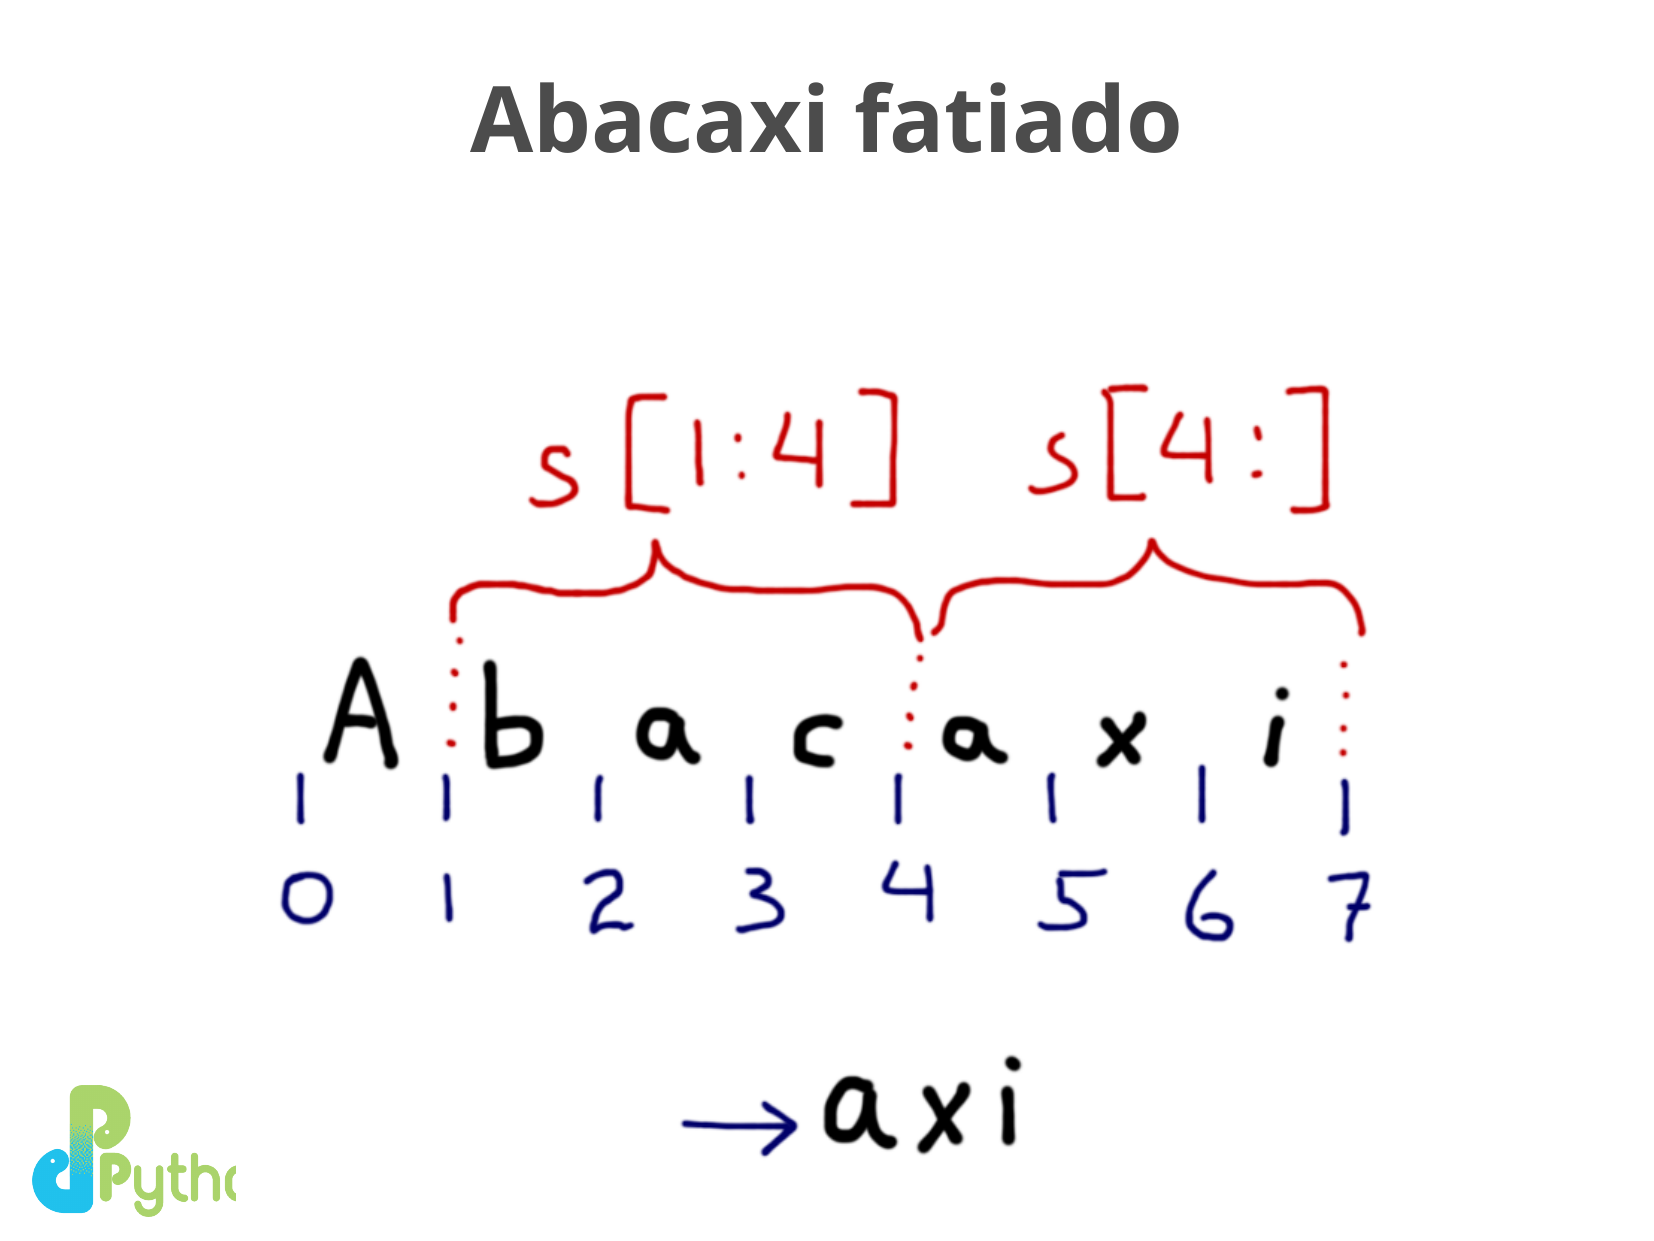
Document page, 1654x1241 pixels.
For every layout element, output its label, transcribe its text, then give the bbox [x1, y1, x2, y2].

picture [32, 327, 1418, 1241]
title Abacaxi fatiado [82, 13, 1571, 222]
